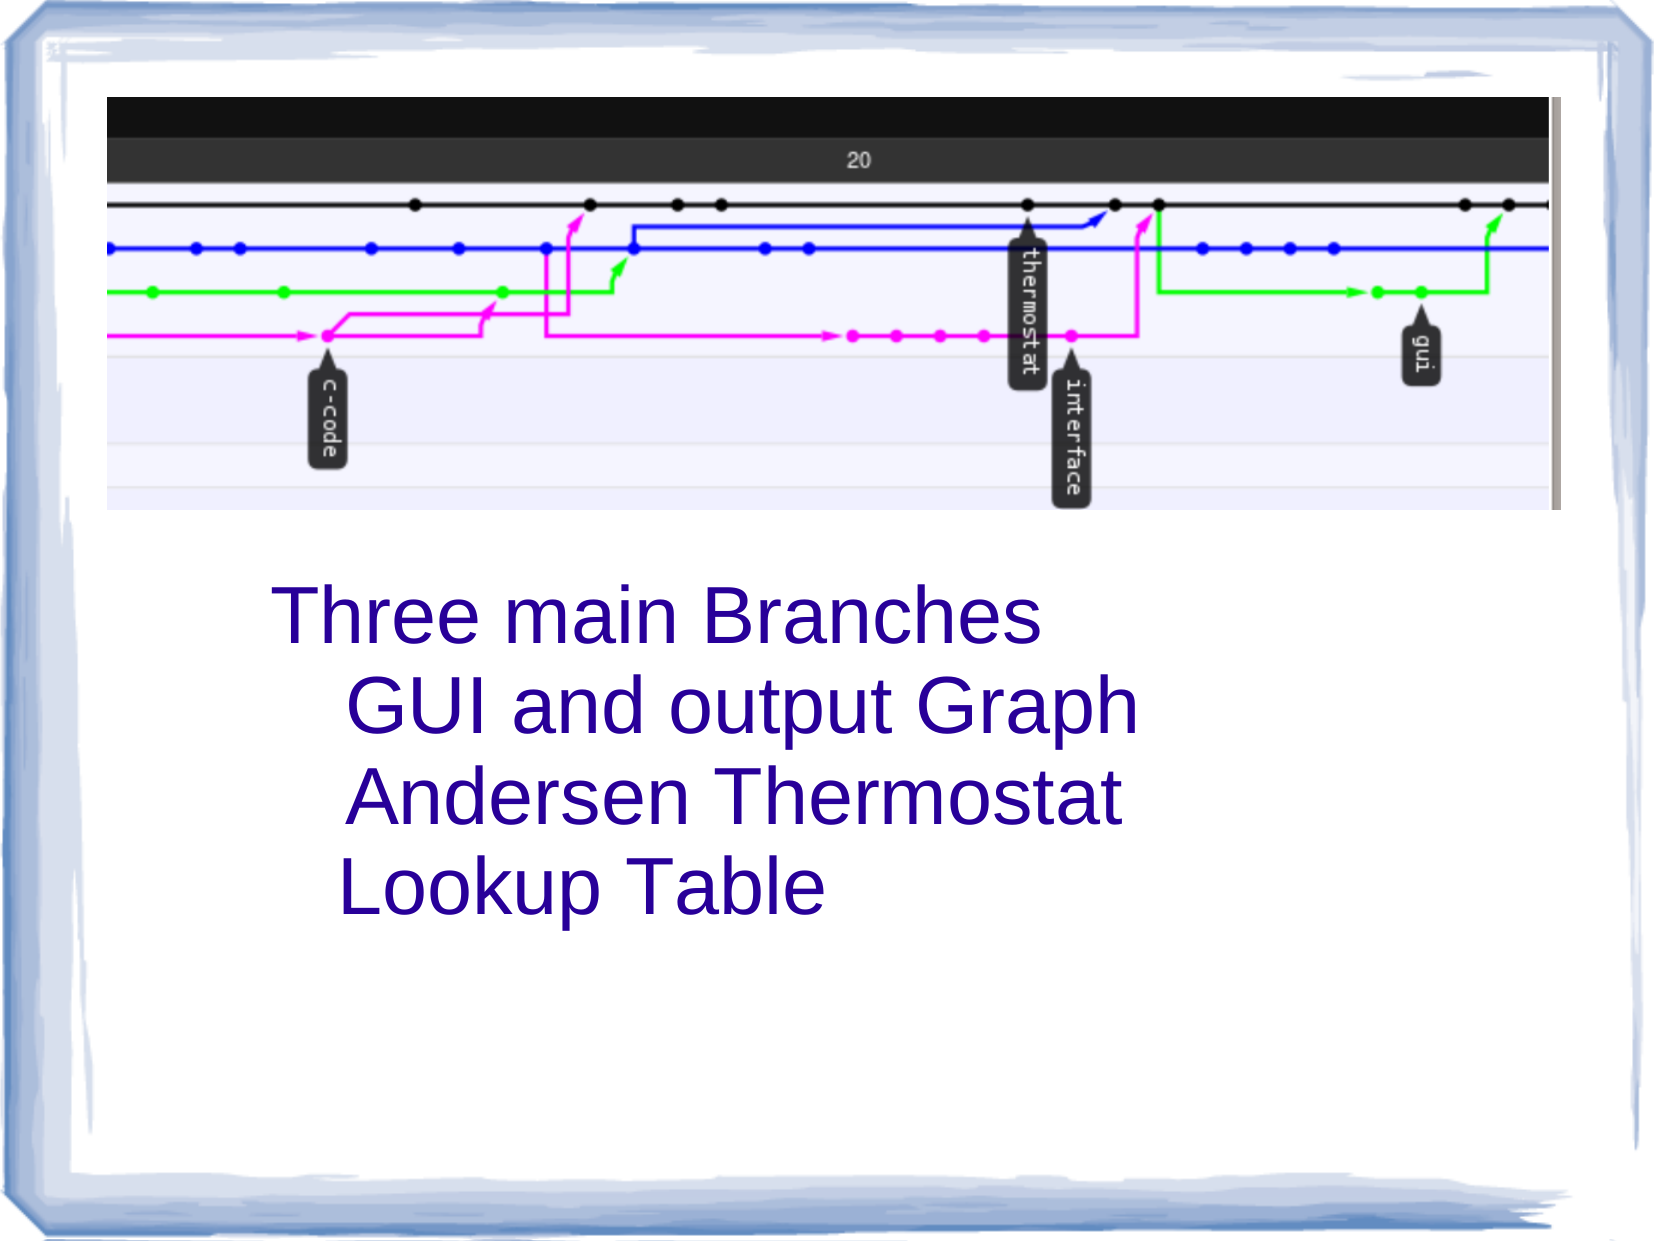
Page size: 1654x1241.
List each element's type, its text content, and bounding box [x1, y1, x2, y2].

picture [0, 0, 1654, 1241]
title Three main Branches GUI and output Graph Andersen Thermostat Lookup Table [270, 570, 1321, 932]
